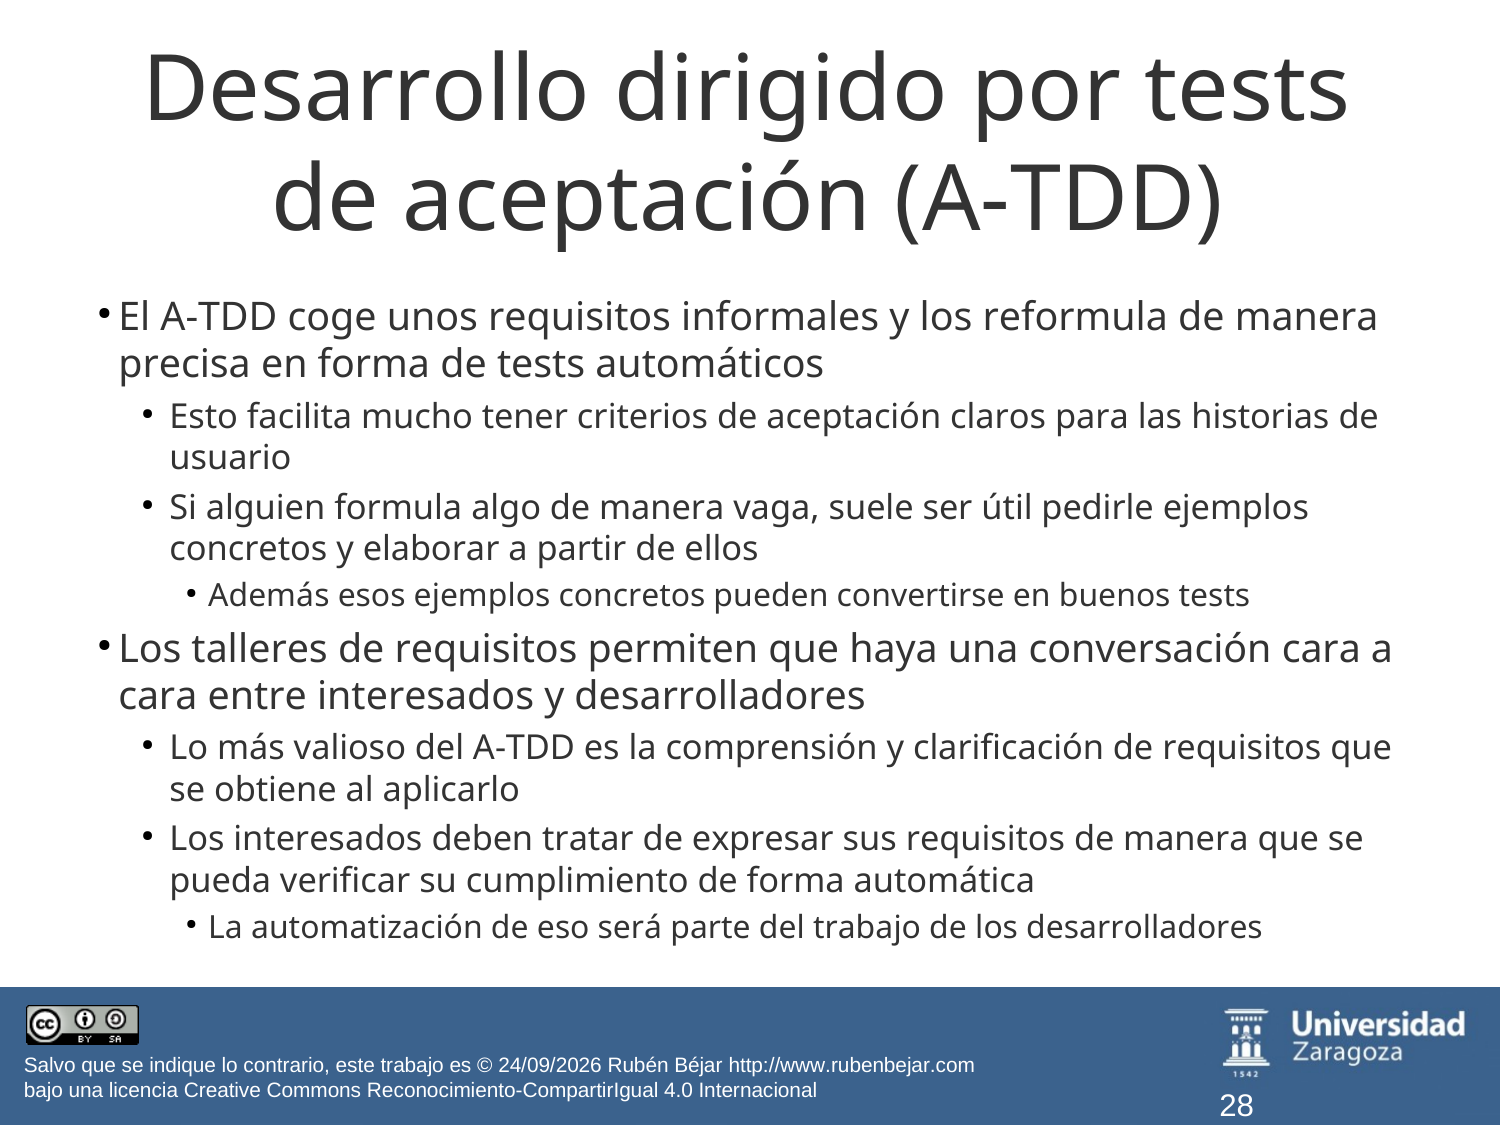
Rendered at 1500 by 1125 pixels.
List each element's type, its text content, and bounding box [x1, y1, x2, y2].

title Desarrollo dirigido por tests de aceptación (A-TDD) [74, 20, 1420, 257]
list El A-TDD coge unos requisitos informales y los reformula de manera precisa en forma de tests automáticos Esto facilita mucho tener criterios de aceptación claros para las historias de usuario Si alguien formula algo de manera vaga, suele ser útil pedirle ejemplos concretos y elaborar a partir de ellos Además esos ejemplos concretos pueden convertirse en buenos tests Los talleres de requisitos permiten que haya una conversación cara a cara entre interesados y desarrolladores Lo más valioso del A-TDD es la comprensión y clarificación de requisitos que se obtiene al aplicarlo Los interesados deben tratar de expresar sus requisitos de manera que se pueda verificar su cumplimiento de forma automática La automatización de eso será parte del trabajo de los desarrolladores [82, 283, 1418, 957]
picture [0, 987, 1500, 1125]
